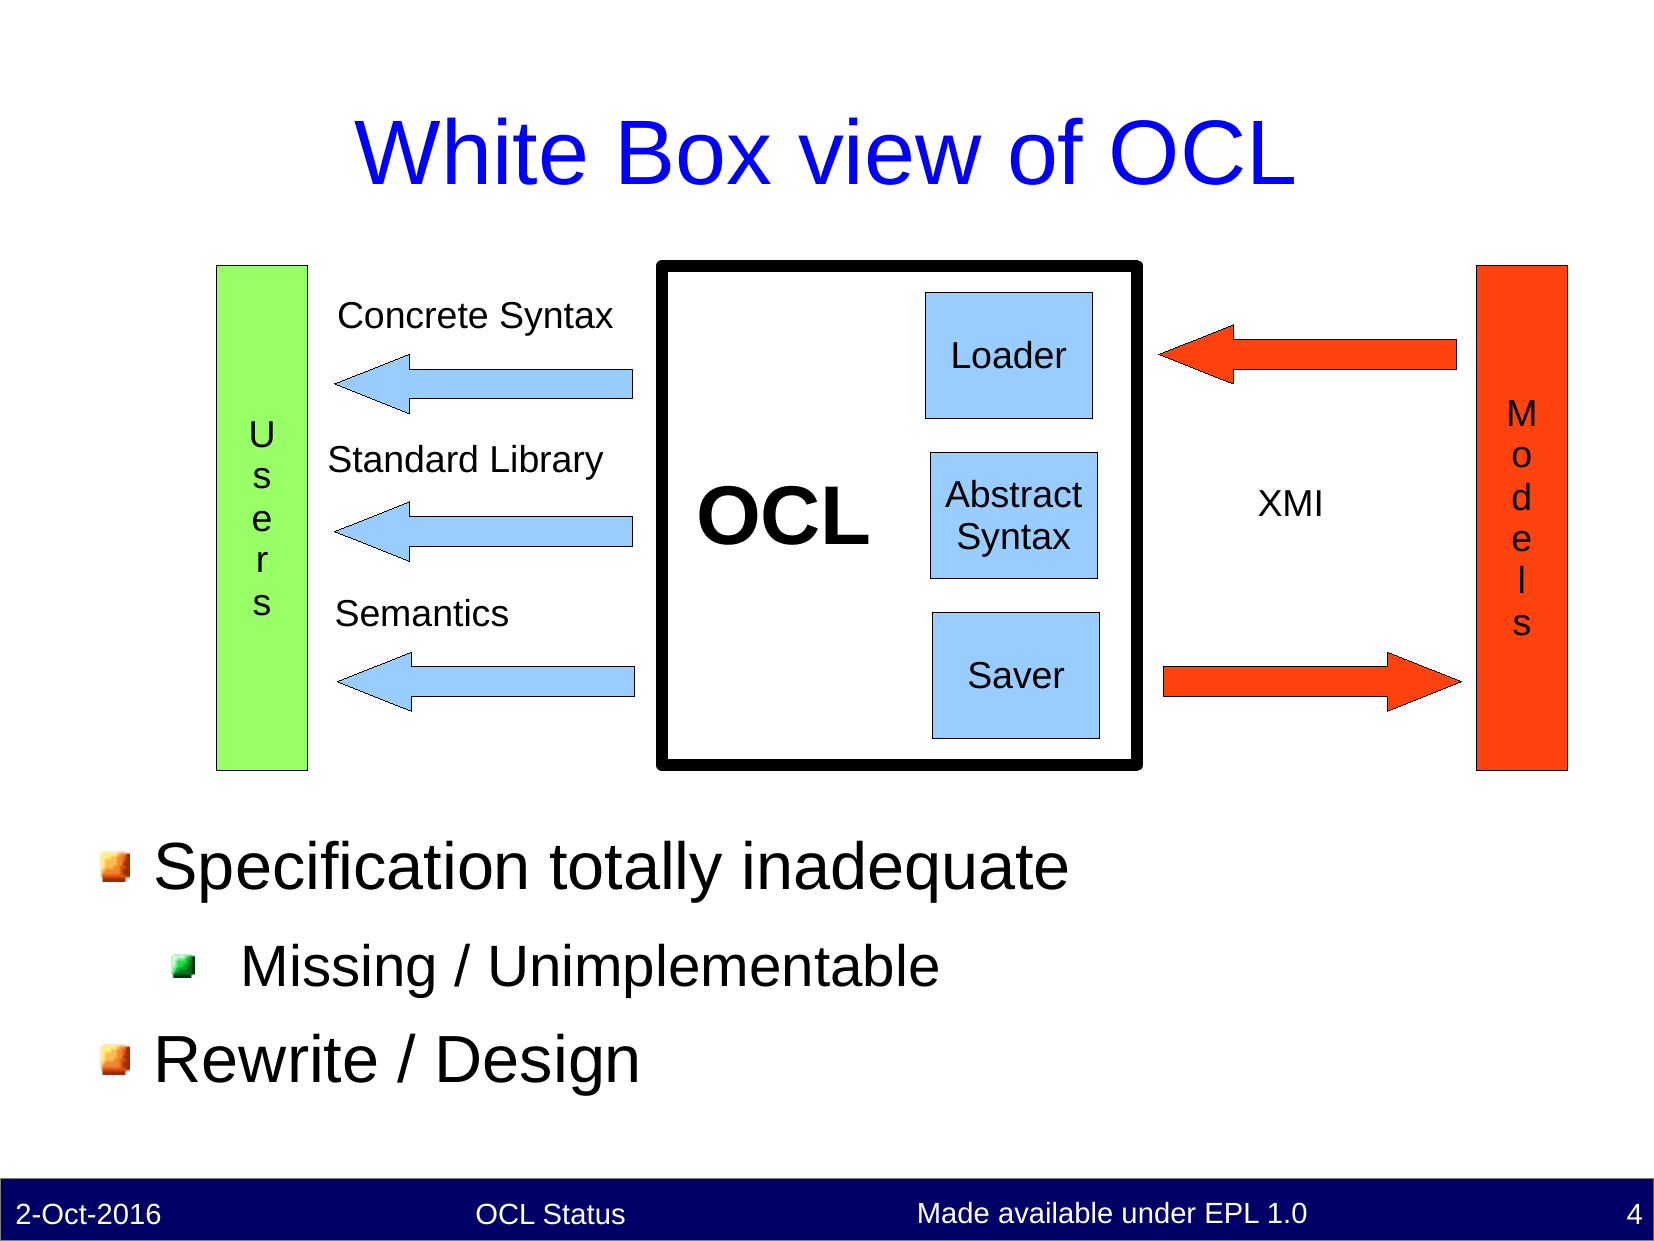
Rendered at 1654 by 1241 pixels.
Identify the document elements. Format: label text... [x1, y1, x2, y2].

text_box M o d e l s [1476, 532, 1568, 771]
text_box XMI [1242, 474, 1580, 532]
text_box M o d e l s [1476, 265, 1568, 474]
text_box [1163, 652, 1462, 712]
text_box Abstract Syntax [930, 452, 1098, 579]
text_box Concrete Syntax [322, 287, 660, 345]
text_box OCL [661, 265, 1137, 766]
text_box [334, 501, 633, 562]
list Specification totally inadequate Missing / Unimplementable Rewrite / Design [82, 829, 1571, 1109]
text_box Standard Library [312, 430, 650, 488]
text_box Loader [925, 292, 1093, 419]
text_box [1158, 324, 1457, 384]
text_box U s e r s [216, 265, 308, 771]
text_box [334, 354, 633, 414]
text_box Semantics [319, 585, 657, 643]
text_box Saver [932, 612, 1100, 739]
text_box [337, 652, 635, 712]
title White Box view of OCL [82, 49, 1571, 257]
